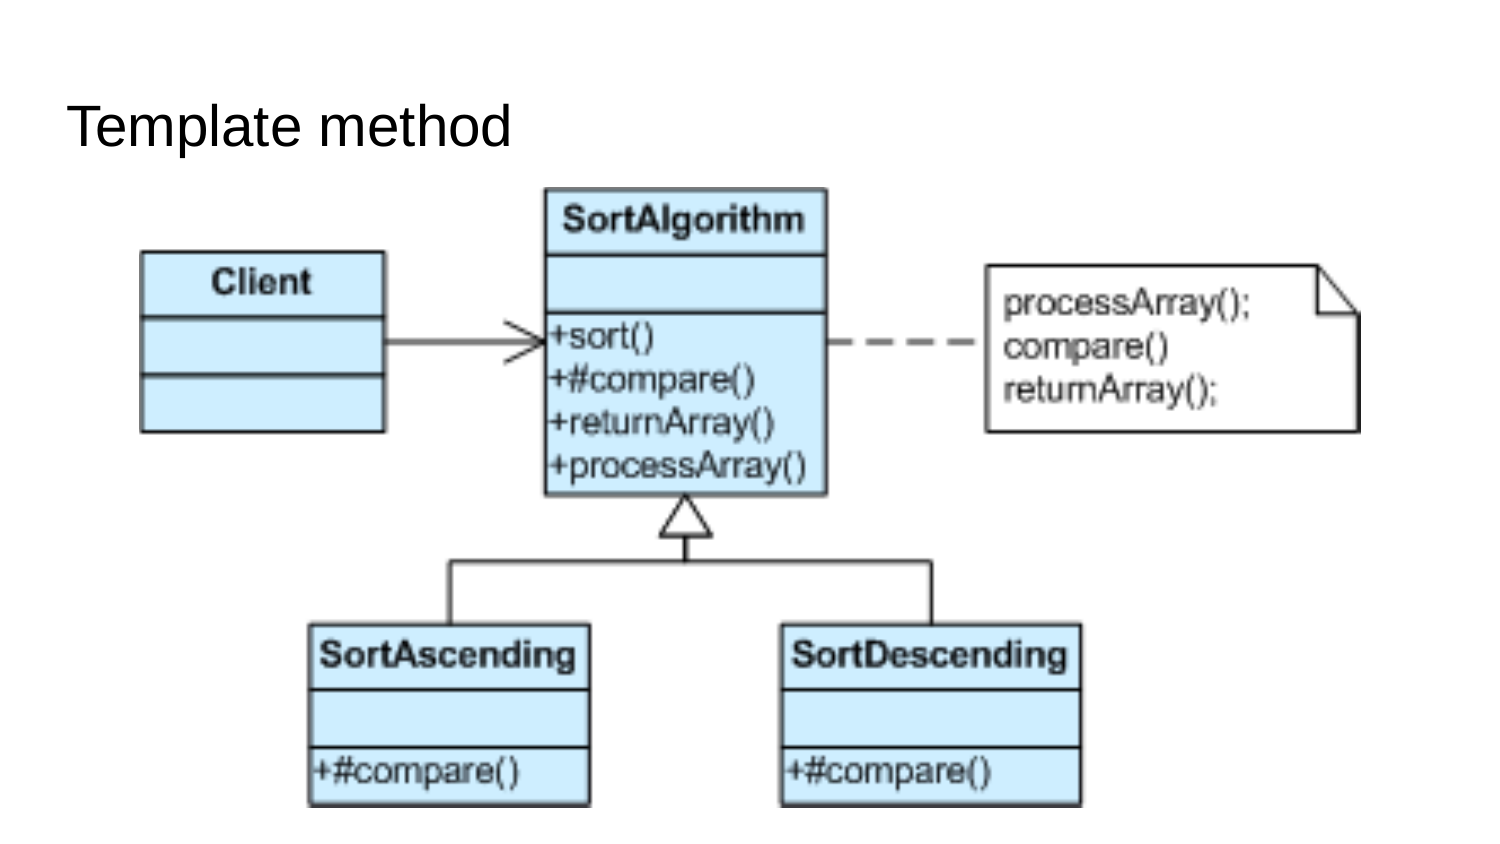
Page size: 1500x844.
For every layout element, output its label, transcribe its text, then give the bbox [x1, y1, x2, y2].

title Template method [51, 72, 1449, 167]
picture [139, 187, 1361, 808]
